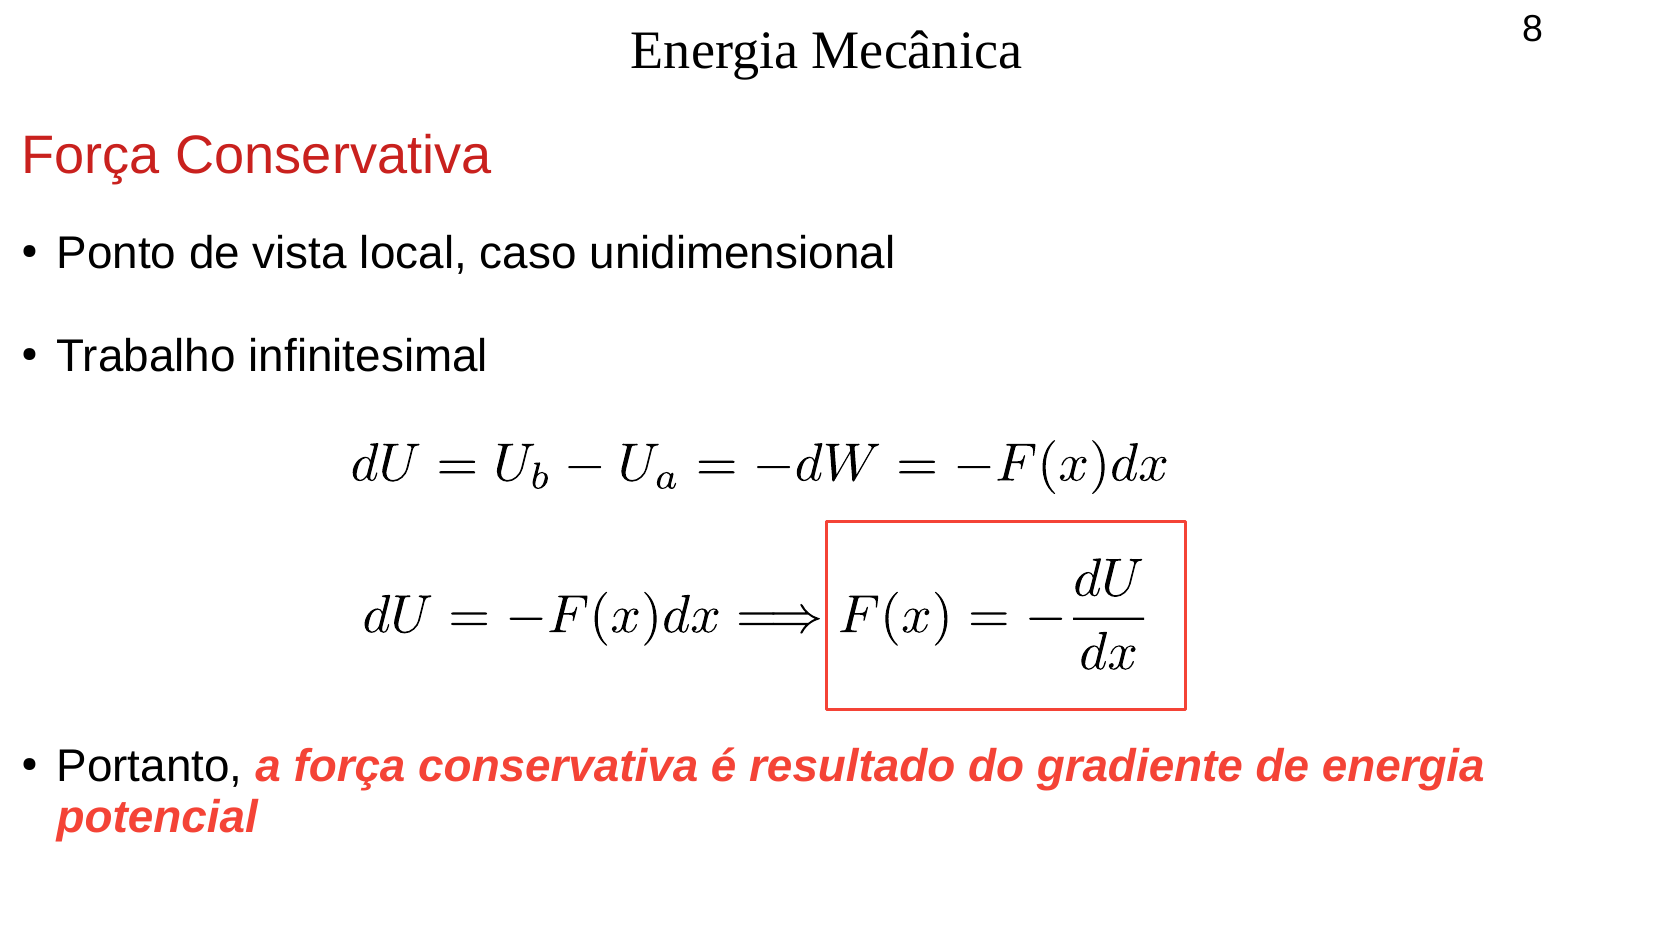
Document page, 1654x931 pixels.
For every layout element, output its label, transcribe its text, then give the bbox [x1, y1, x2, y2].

text_box <number> [1507, 0, 1654, 71]
picture [360, 556, 825, 672]
picture [828, 556, 1147, 672]
text_box Energia Mecânica [616, 0, 1038, 88]
text_box Força Conservativa Ponto de vista local, caso unidimensional Trabalho infinitesimal Portanto, a força conservativa é resultado do gradiente de energia potencial [6, 117, 1644, 850]
picture [348, 438, 1169, 497]
